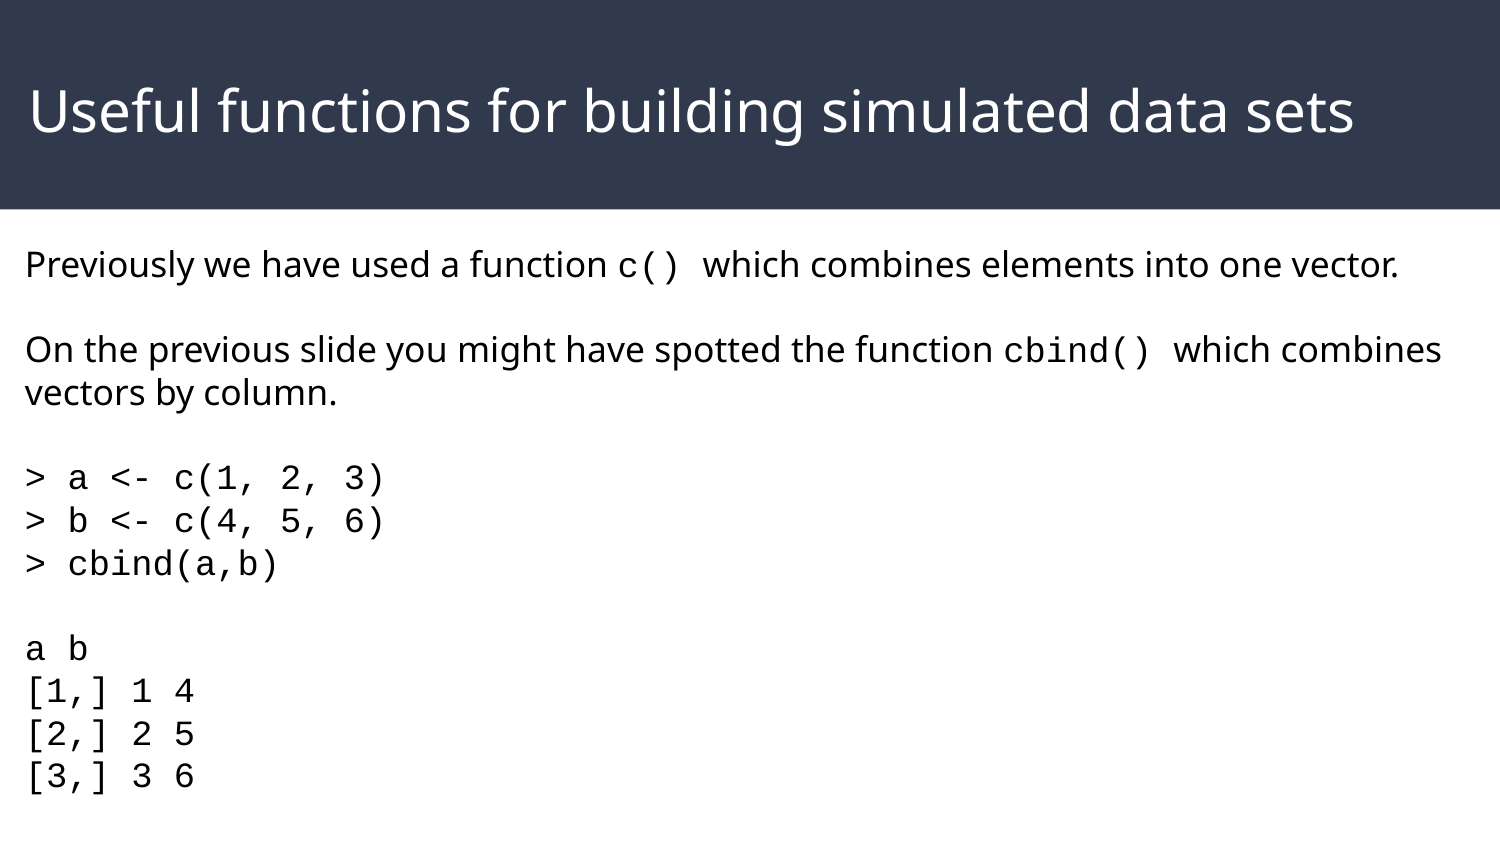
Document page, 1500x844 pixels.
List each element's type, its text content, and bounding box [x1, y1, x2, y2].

text_box Previously we have used a function c() which combines elements into one vector. On the previous slide you might have spotted the function cbind() which combines vectors by column. > a <- c(1, 2, 3) > b <- c(4, 5, 6) > cbind(a,b) a b [1,] 1 4 [2,] 2 5 [3,] 3 6 [9, 227, 1480, 829]
title Useful functions for building simulated data sets [13, 59, 1476, 186]
